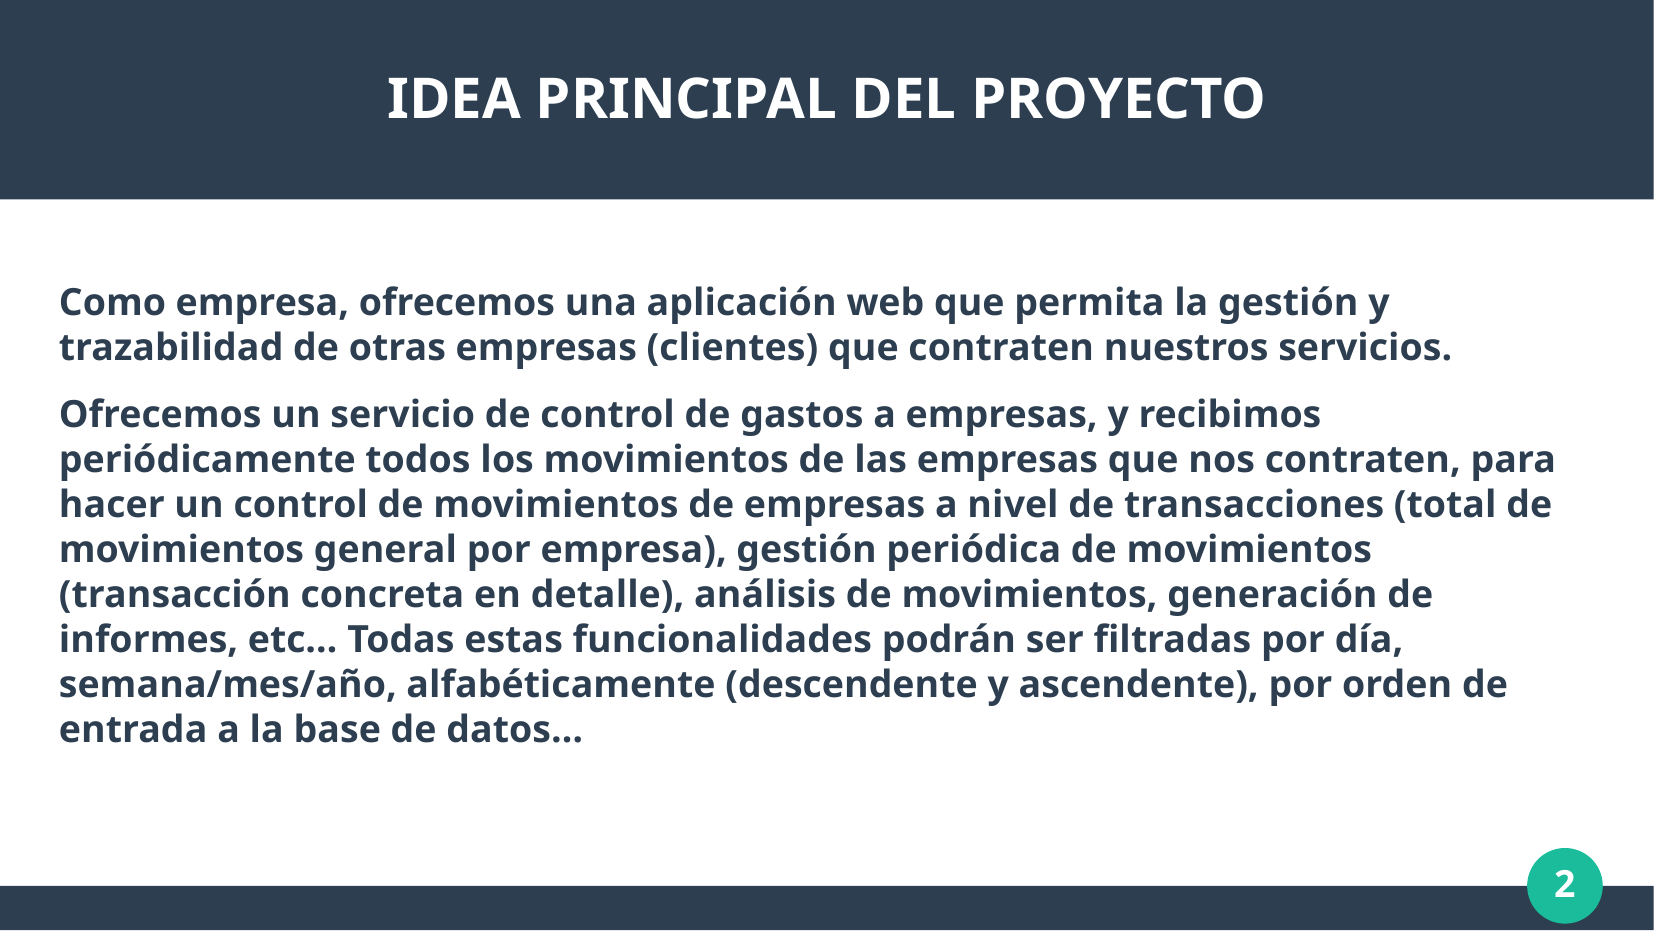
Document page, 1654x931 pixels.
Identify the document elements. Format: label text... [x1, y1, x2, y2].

list Como empresa, ofrecemos una aplicación web que permita la gestión y trazabilidad de otras empresas (clientes) que contraten nuestros servicios. Ofrecemos un servicio de control de gastos a empresas, y recibimos periódicamente todos los movimientos de las empresas que nos contraten, para hacer un control de movimientos de empresas a nivel de transacciones (total de movimientos general por empresa), gestión periódica de movimientos (transacción concreta en detalle), análisis de movimientos, generación de informes, etc… Todas estas funcionalidades podrán ser filtradas por día, semana/mes/año, alfabéticamente (descendente y ascendente), por orden de entrada a la base de datos… [59, 277, 1605, 894]
title IDEA PRINCIPAL DEL PROYECTO [59, 37, 1595, 155]
